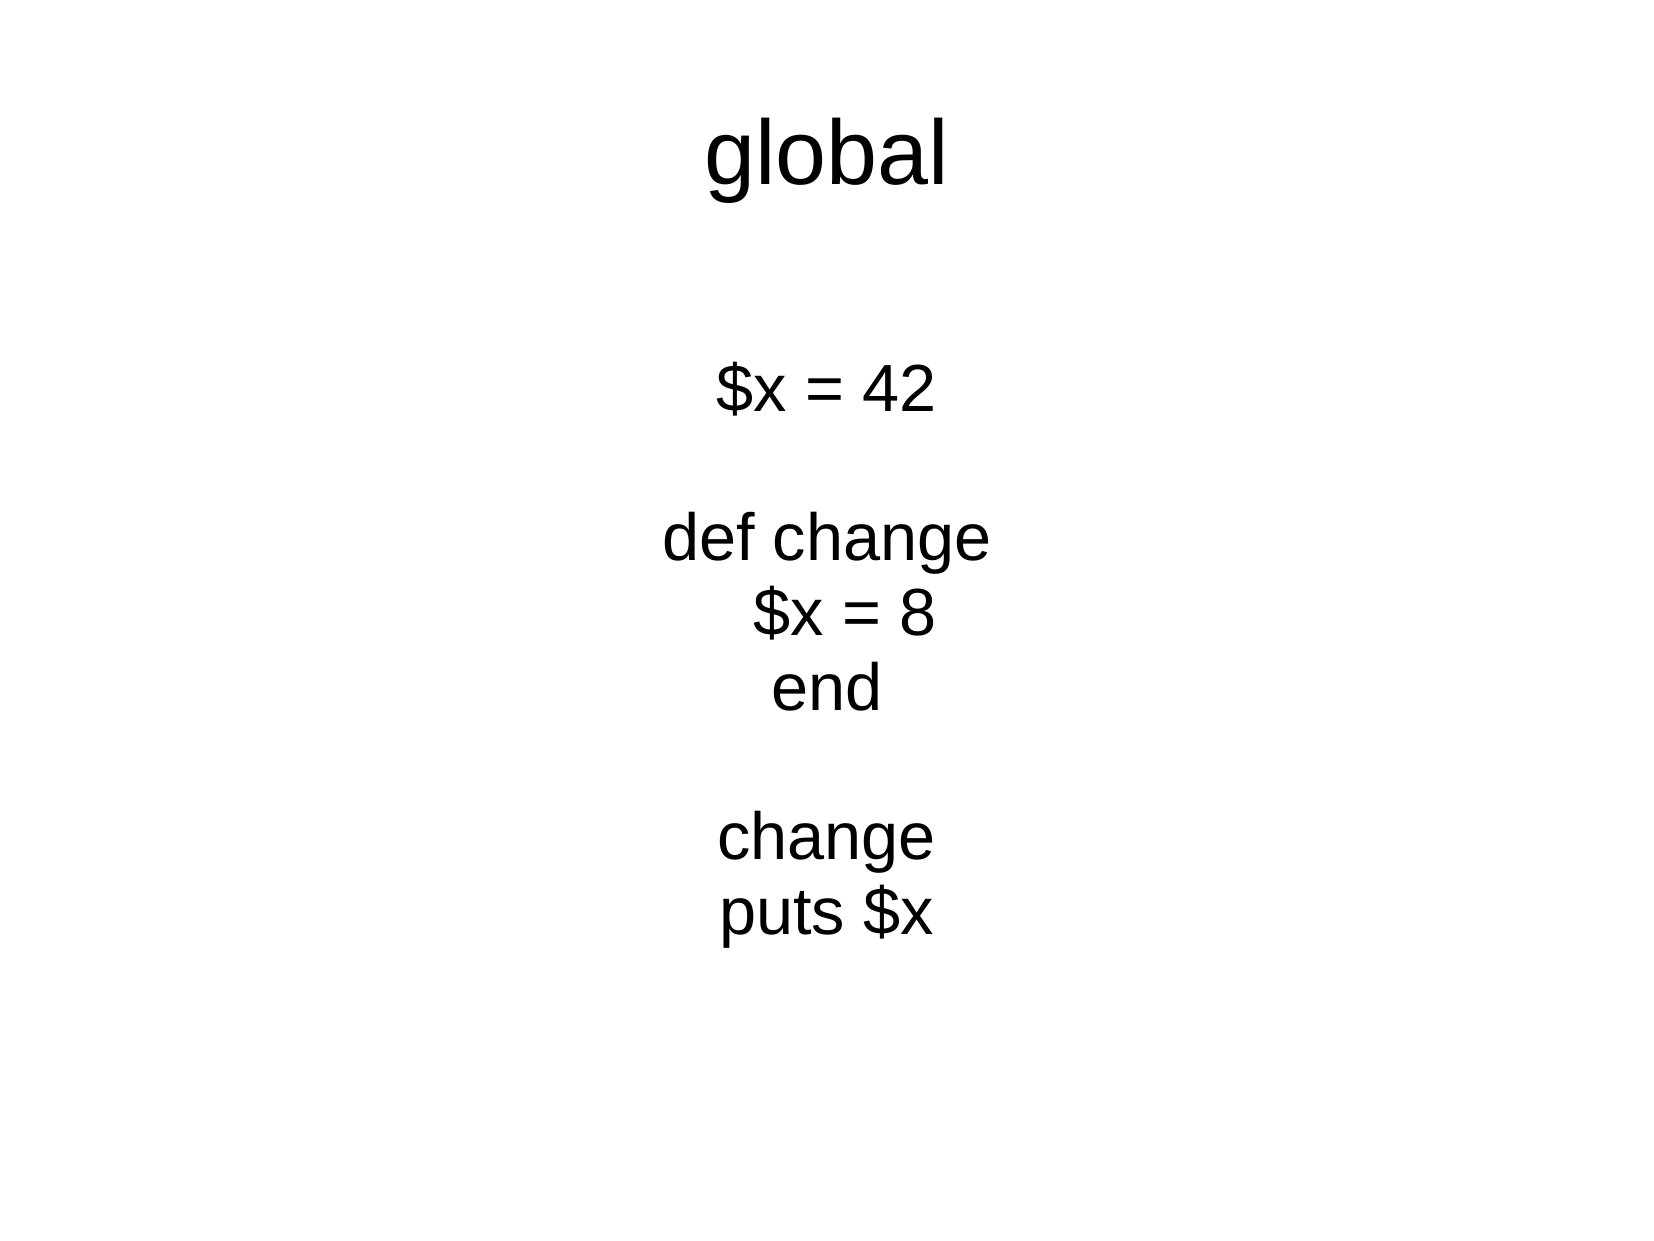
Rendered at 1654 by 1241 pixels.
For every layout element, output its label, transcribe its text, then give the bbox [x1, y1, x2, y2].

title global [82, 49, 1571, 257]
subtitle $x = 42 def change $x = 8 end change puts $x [82, 290, 1571, 1010]
